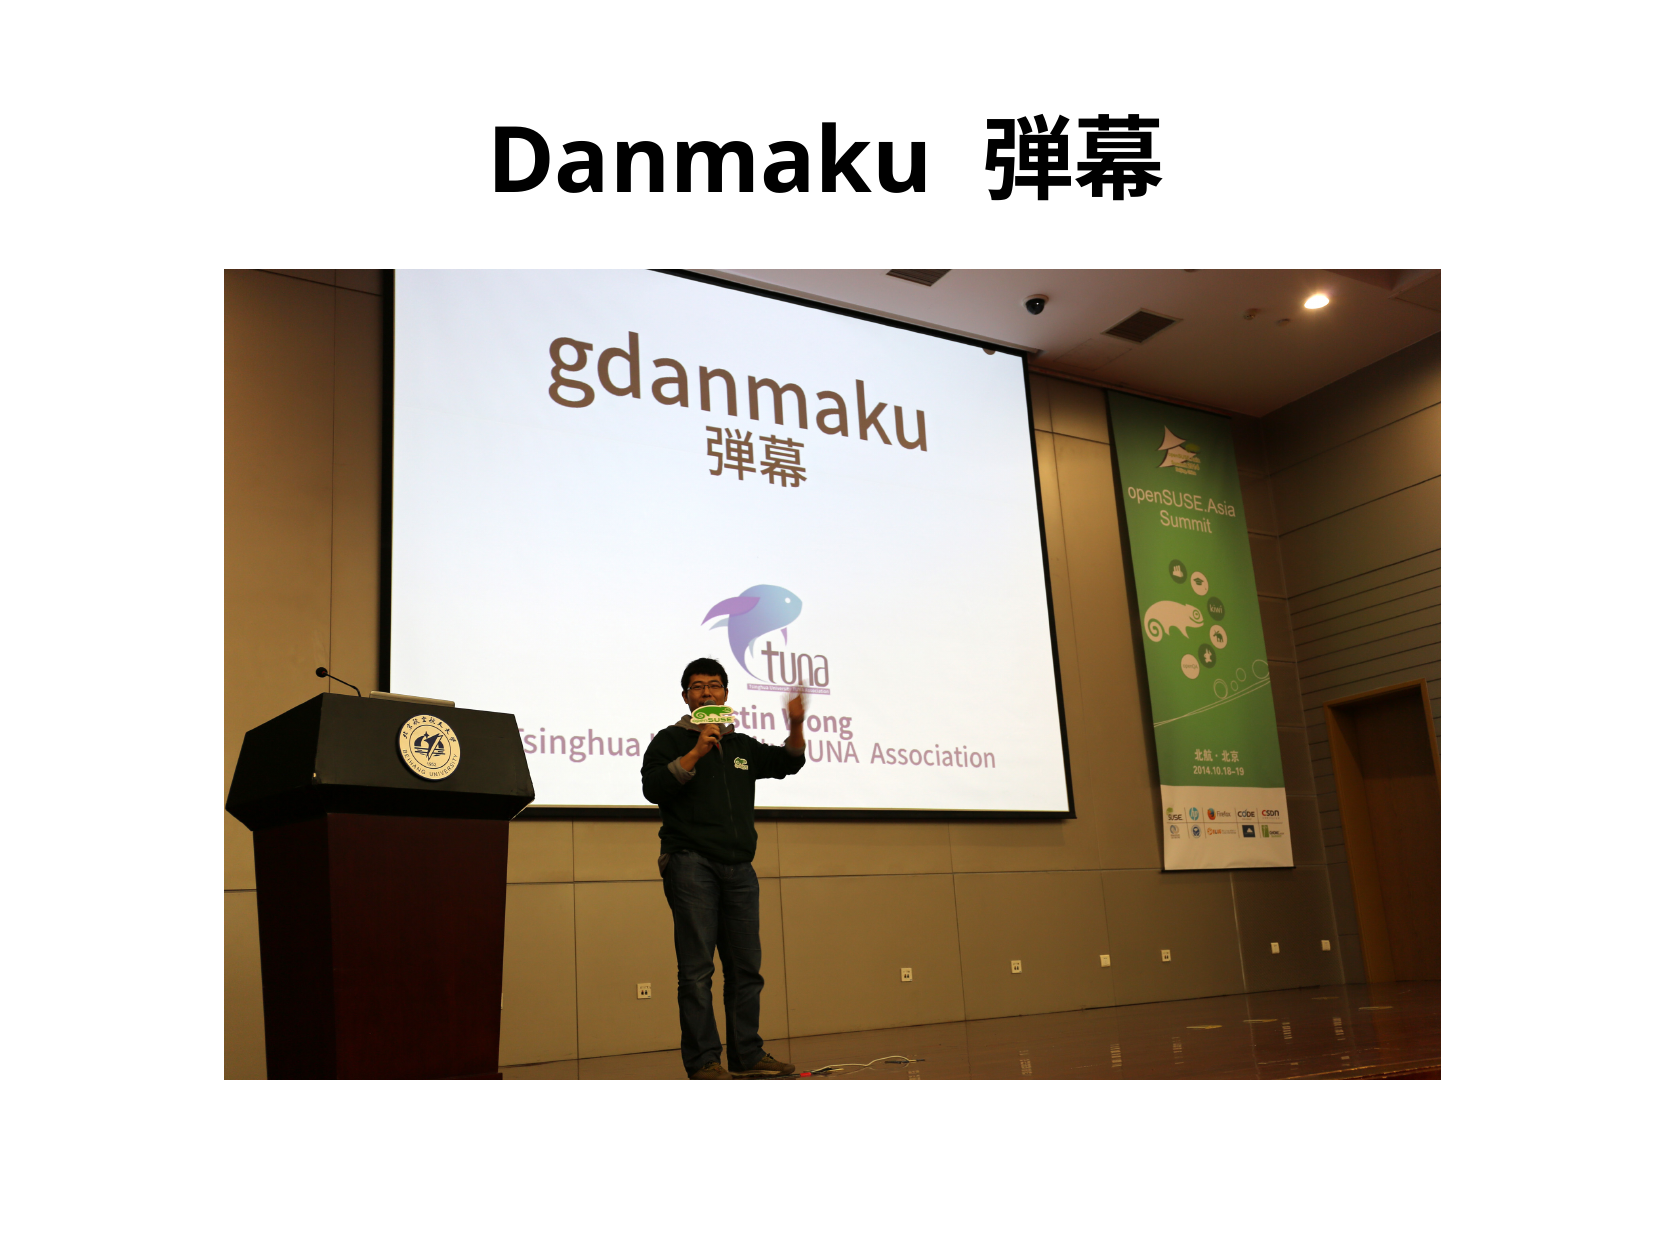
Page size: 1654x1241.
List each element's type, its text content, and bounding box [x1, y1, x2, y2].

title Danmaku 弾幕 [82, 49, 1571, 257]
picture [224, 269, 1441, 1081]
